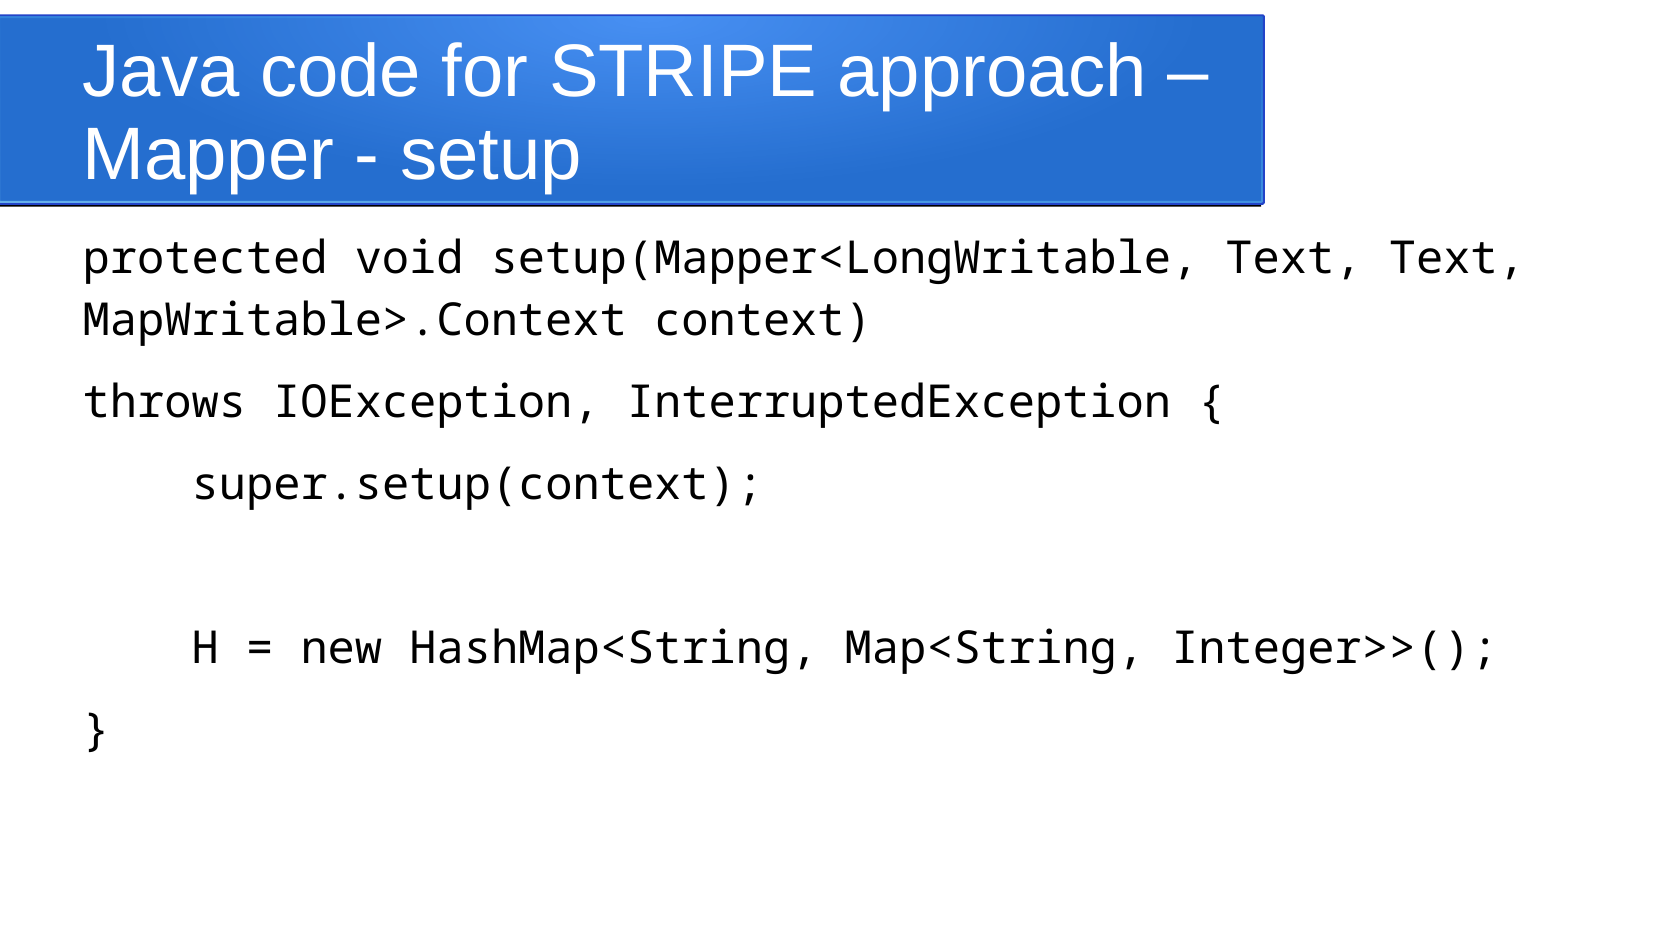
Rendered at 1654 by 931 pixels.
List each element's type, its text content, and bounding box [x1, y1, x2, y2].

title Java code for STRIPE approach – Mapper - setup [82, 29, 1235, 196]
list protected void setup(Mapper<LongWritable, Text, Text, MapWritable>.Context context) throws IOException, InterruptedException { super.setup(context); H = new HashMap<String, Map<String, Integer>>(); } [82, 224, 1571, 764]
